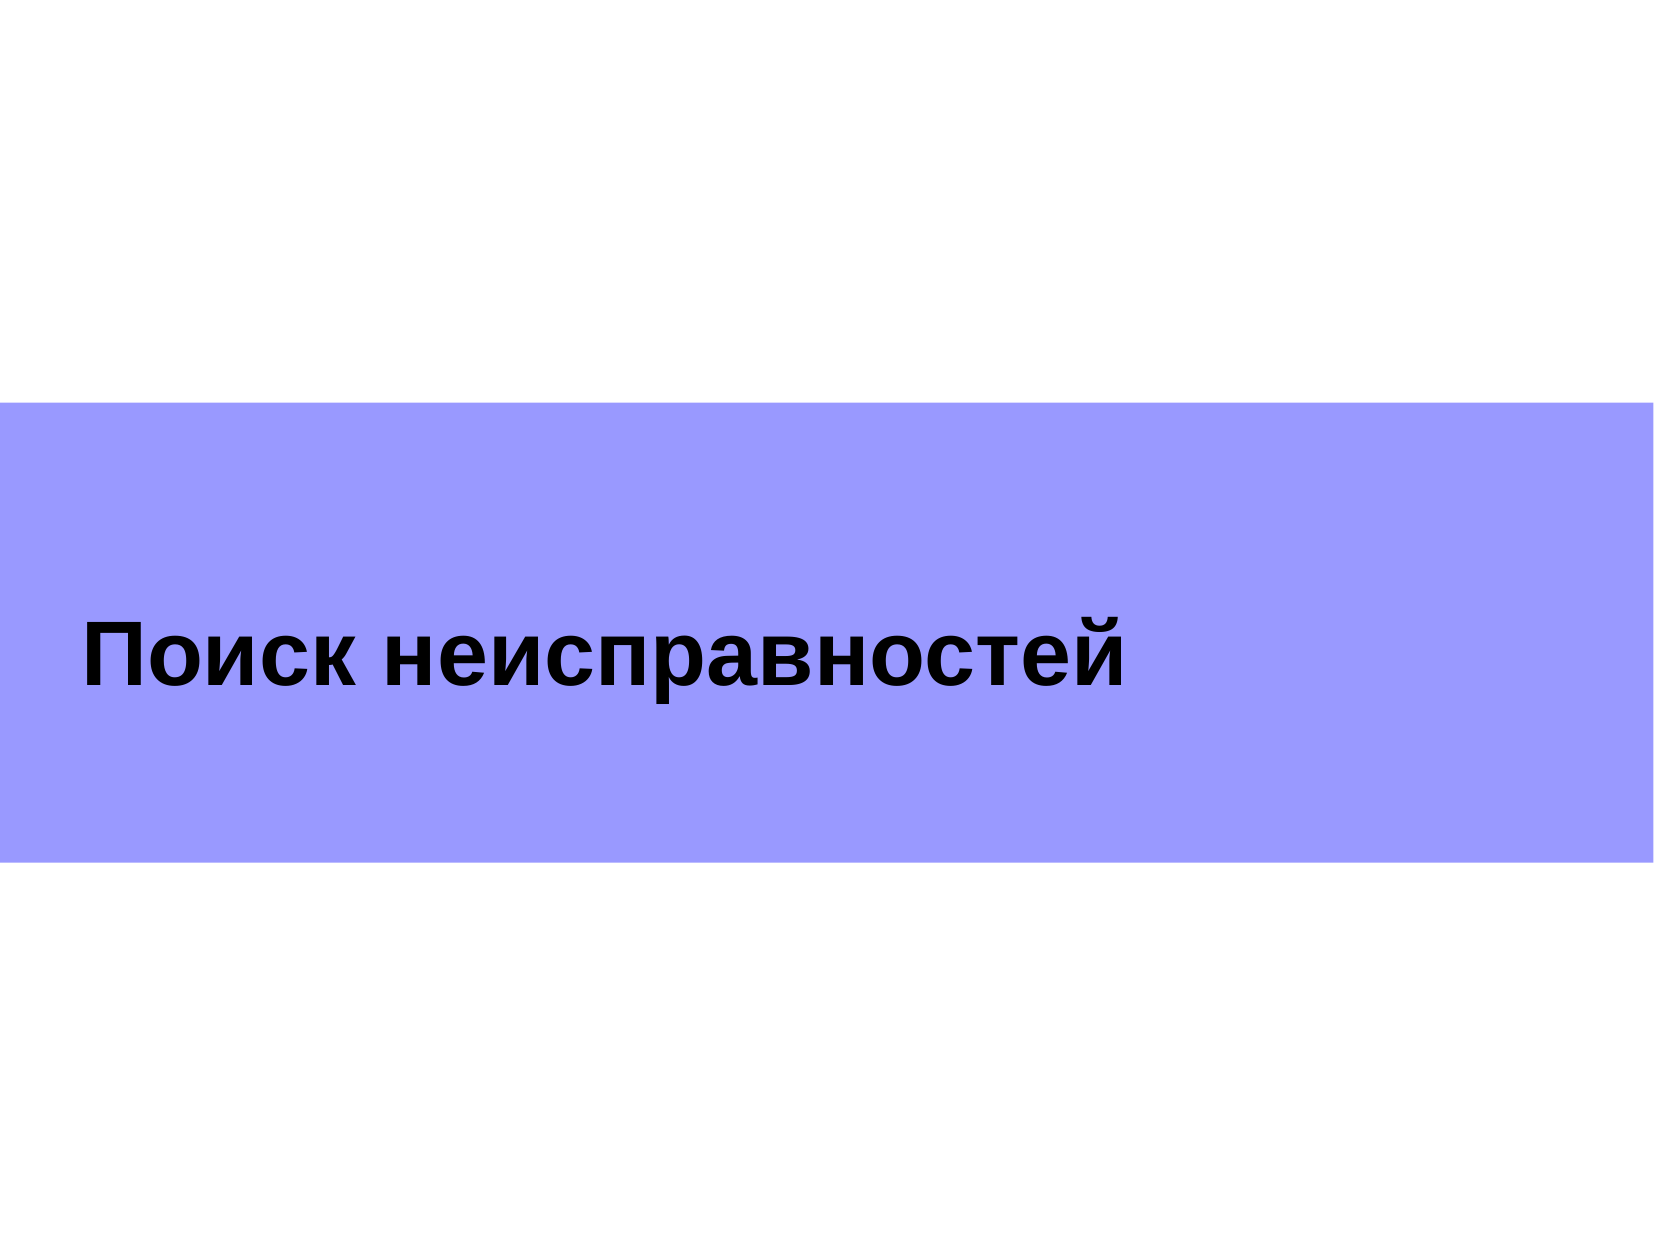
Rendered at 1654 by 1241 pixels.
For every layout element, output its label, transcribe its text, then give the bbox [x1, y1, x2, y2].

text_box Поиск неисправностей [67, 600, 1530, 772]
